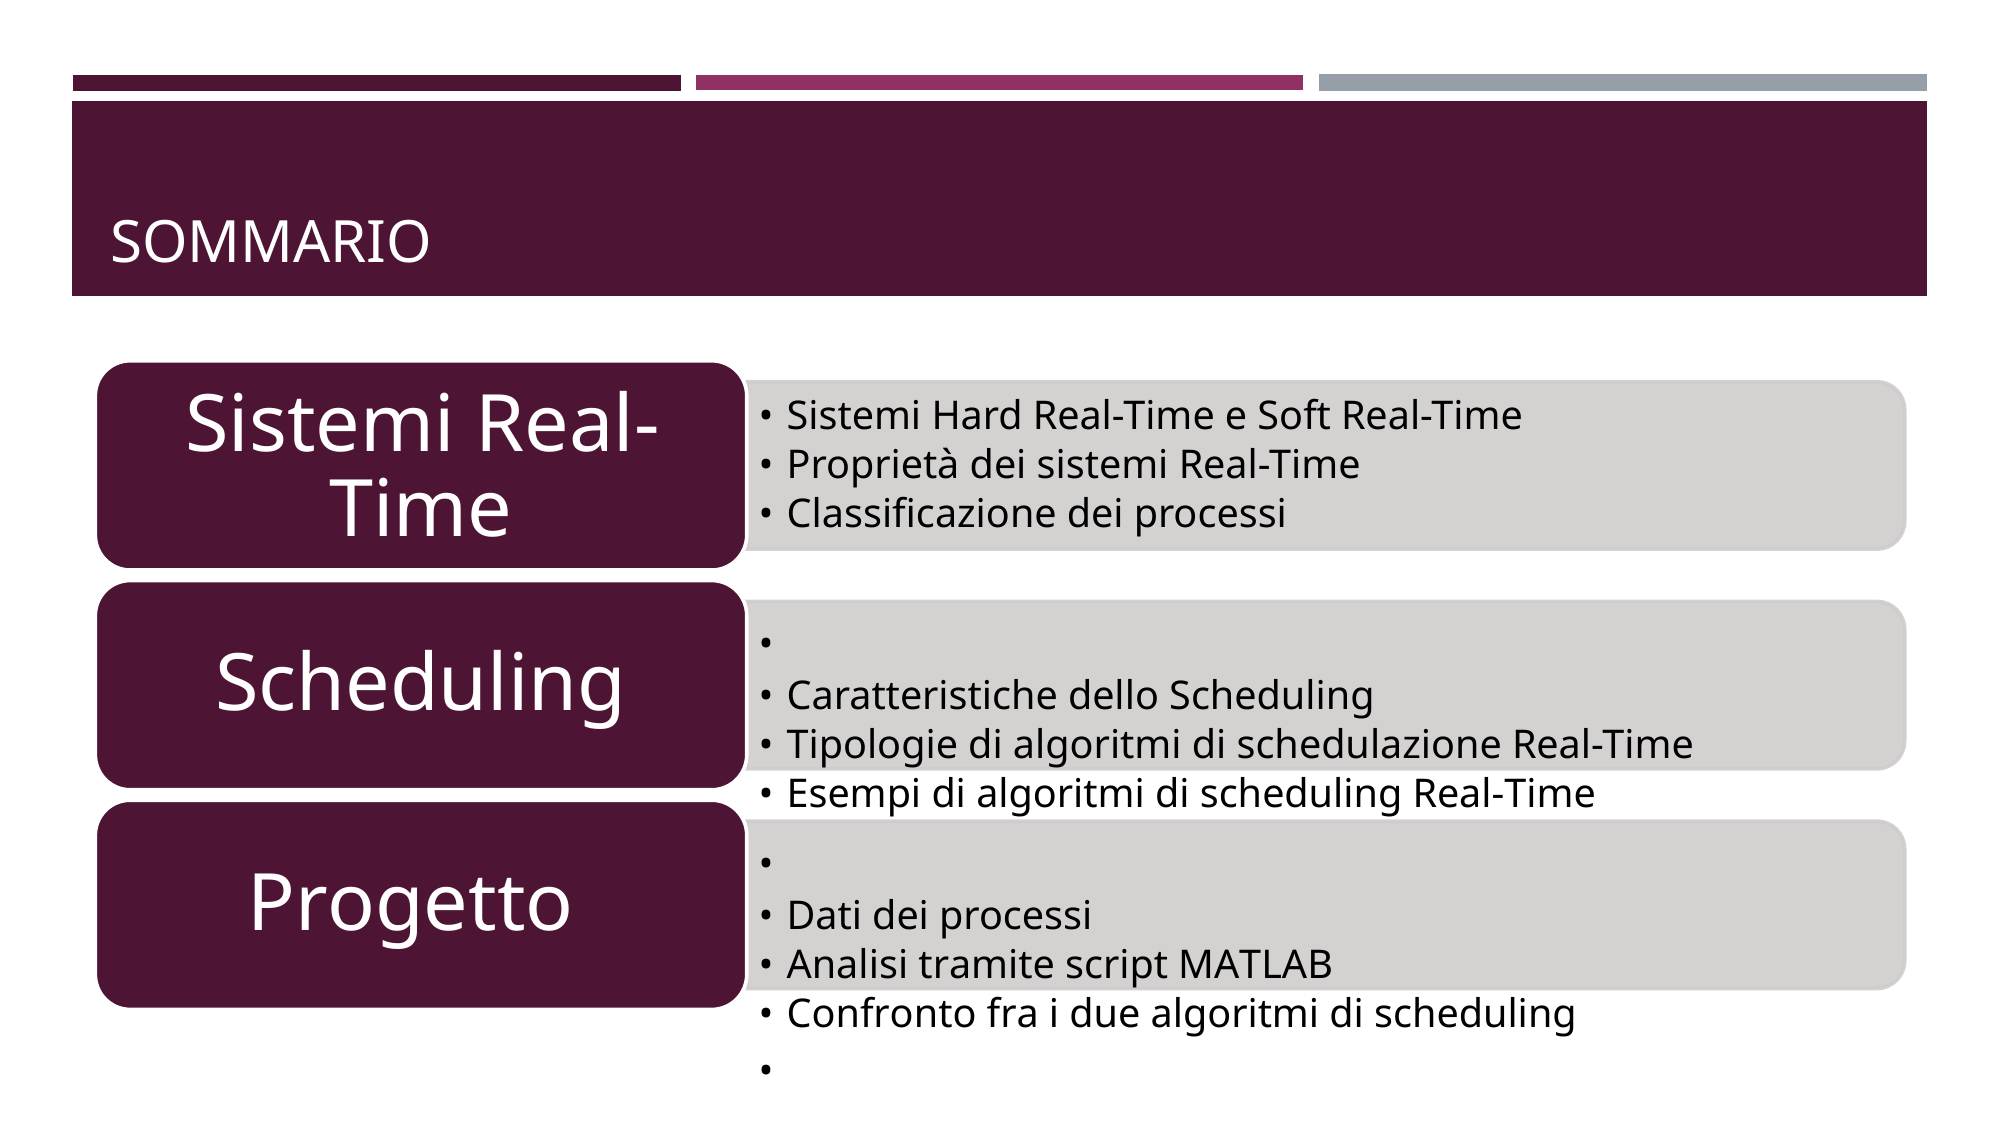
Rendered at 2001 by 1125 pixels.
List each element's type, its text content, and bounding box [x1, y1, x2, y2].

text_box Progetto [95, 800, 747, 1010]
text_box Sistemi Hard Real-Time e Soft Real-Time Proprietà dei sistemi Real-Time Classificazione dei processi [746, 381, 1905, 550]
text_box Scheduling [95, 580, 747, 790]
text_box Caratteristiche dello Scheduling Tipologie di algoritmi di schedulazione Real-Time Esempi di algoritmi di scheduling Real-Time [746, 601, 1905, 769]
title sommario [95, 115, 1905, 282]
text_box Sistemi Real-Time [95, 360, 747, 571]
text_box Dati dei processi Analisi tramite script MATLAB Confronto fra i due algoritmi di scheduling [746, 821, 1905, 989]
